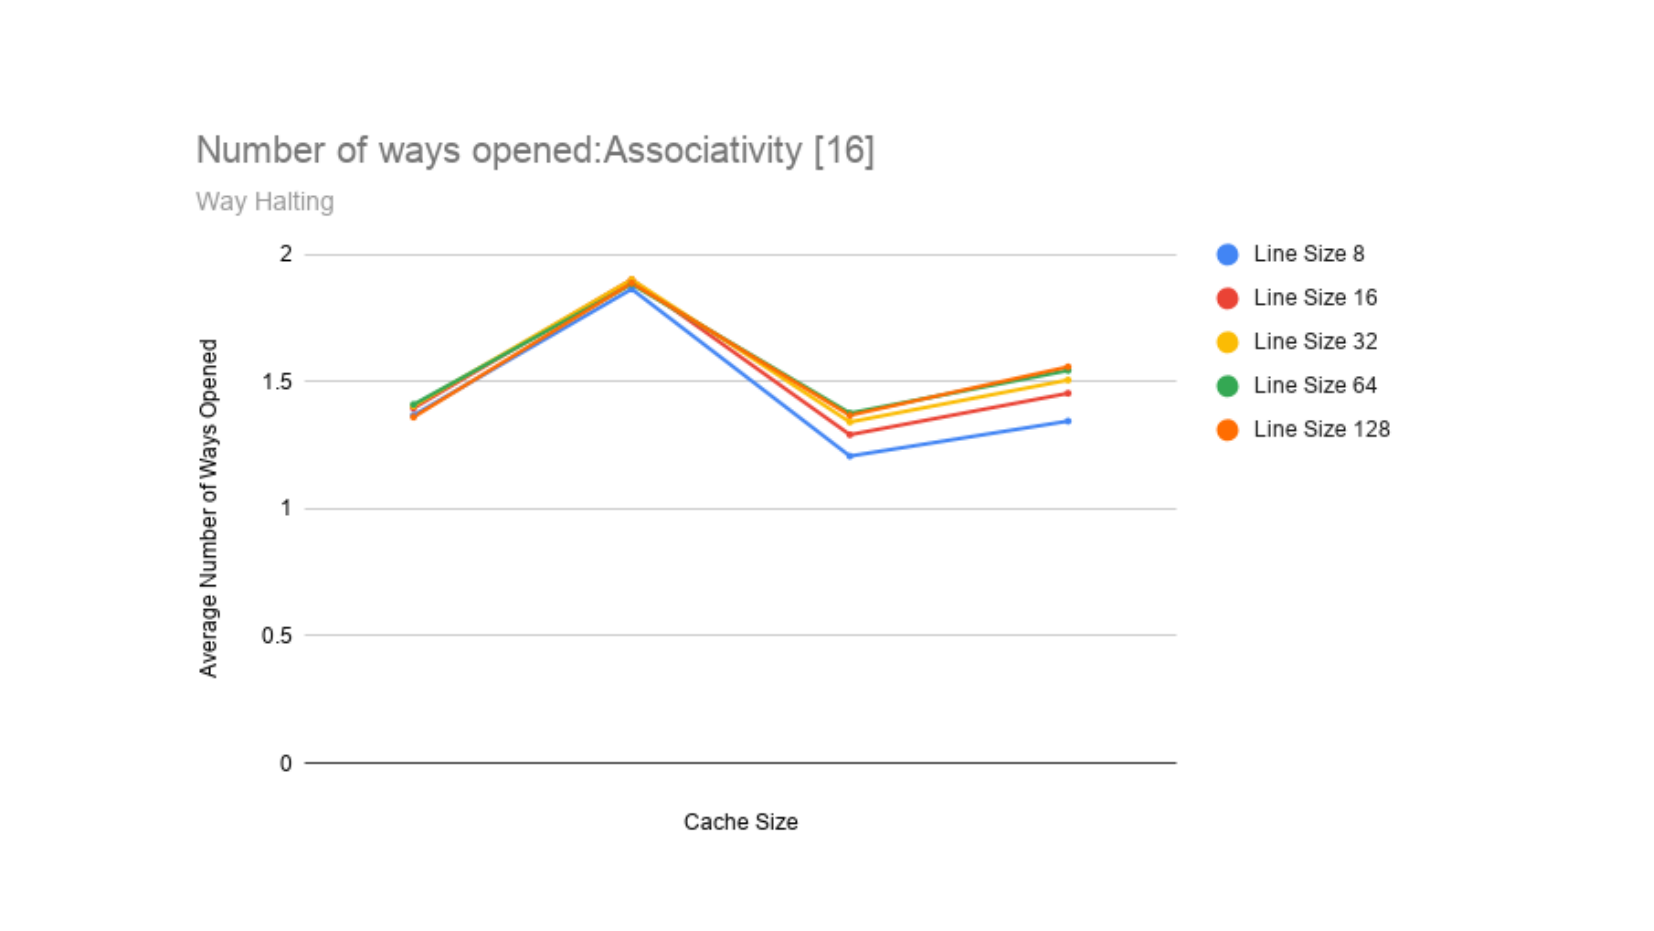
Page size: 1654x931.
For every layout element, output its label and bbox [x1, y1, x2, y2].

picture [158, 90, 1430, 875]
